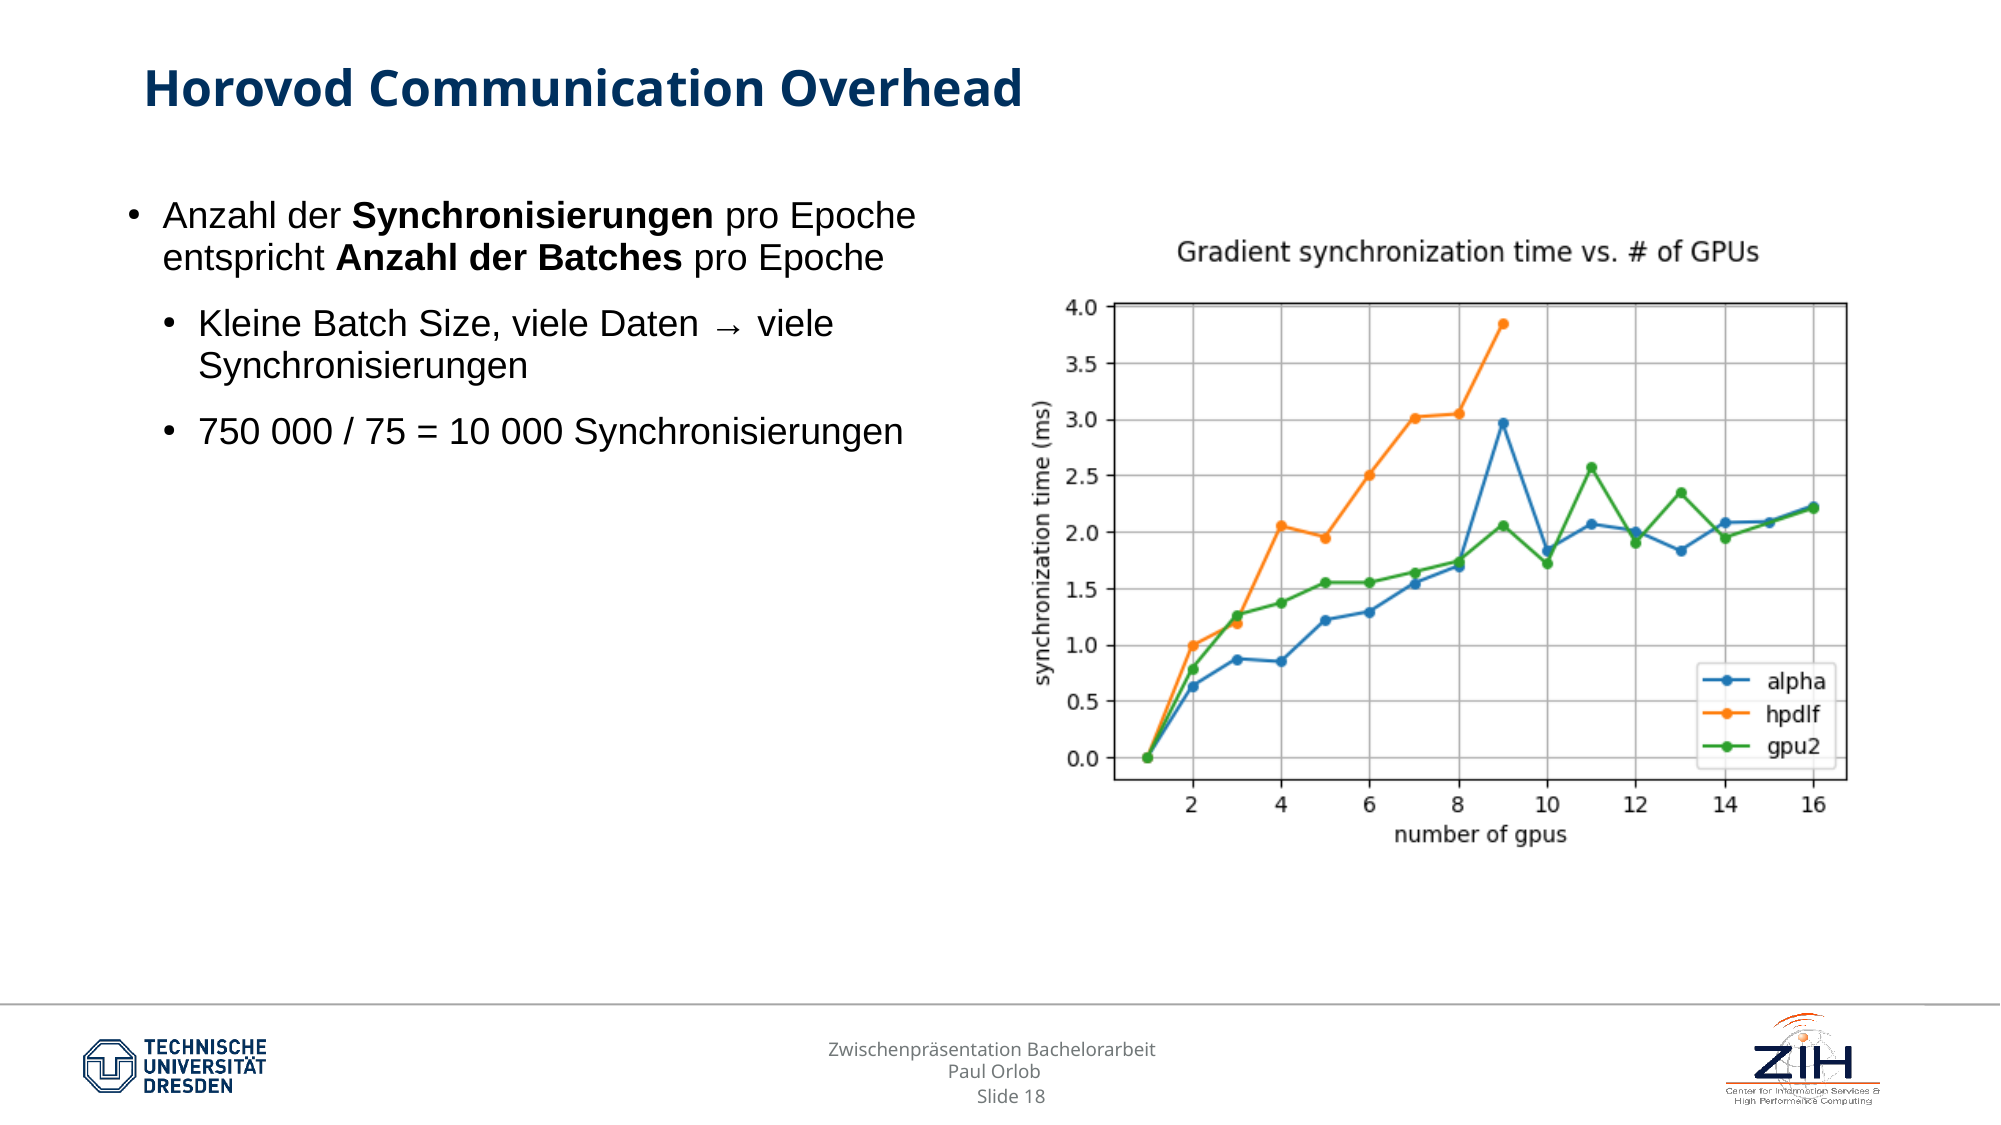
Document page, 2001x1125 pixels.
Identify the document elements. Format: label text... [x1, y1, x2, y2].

text_box Anzahl der Synchronisierungen pro Epoche entspricht Anzahl der Batches pro Epoche Kleine Batch Size, viele Daten → viele Synchronisierungen 750 000 / 75 = 10 000 Synchronisierungen [112, 187, 938, 461]
picture [83, 1039, 266, 1093]
picture [1726, 1013, 1880, 1105]
title Horovod Communication Overhead [143, 56, 1880, 169]
picture [1018, 224, 1862, 863]
